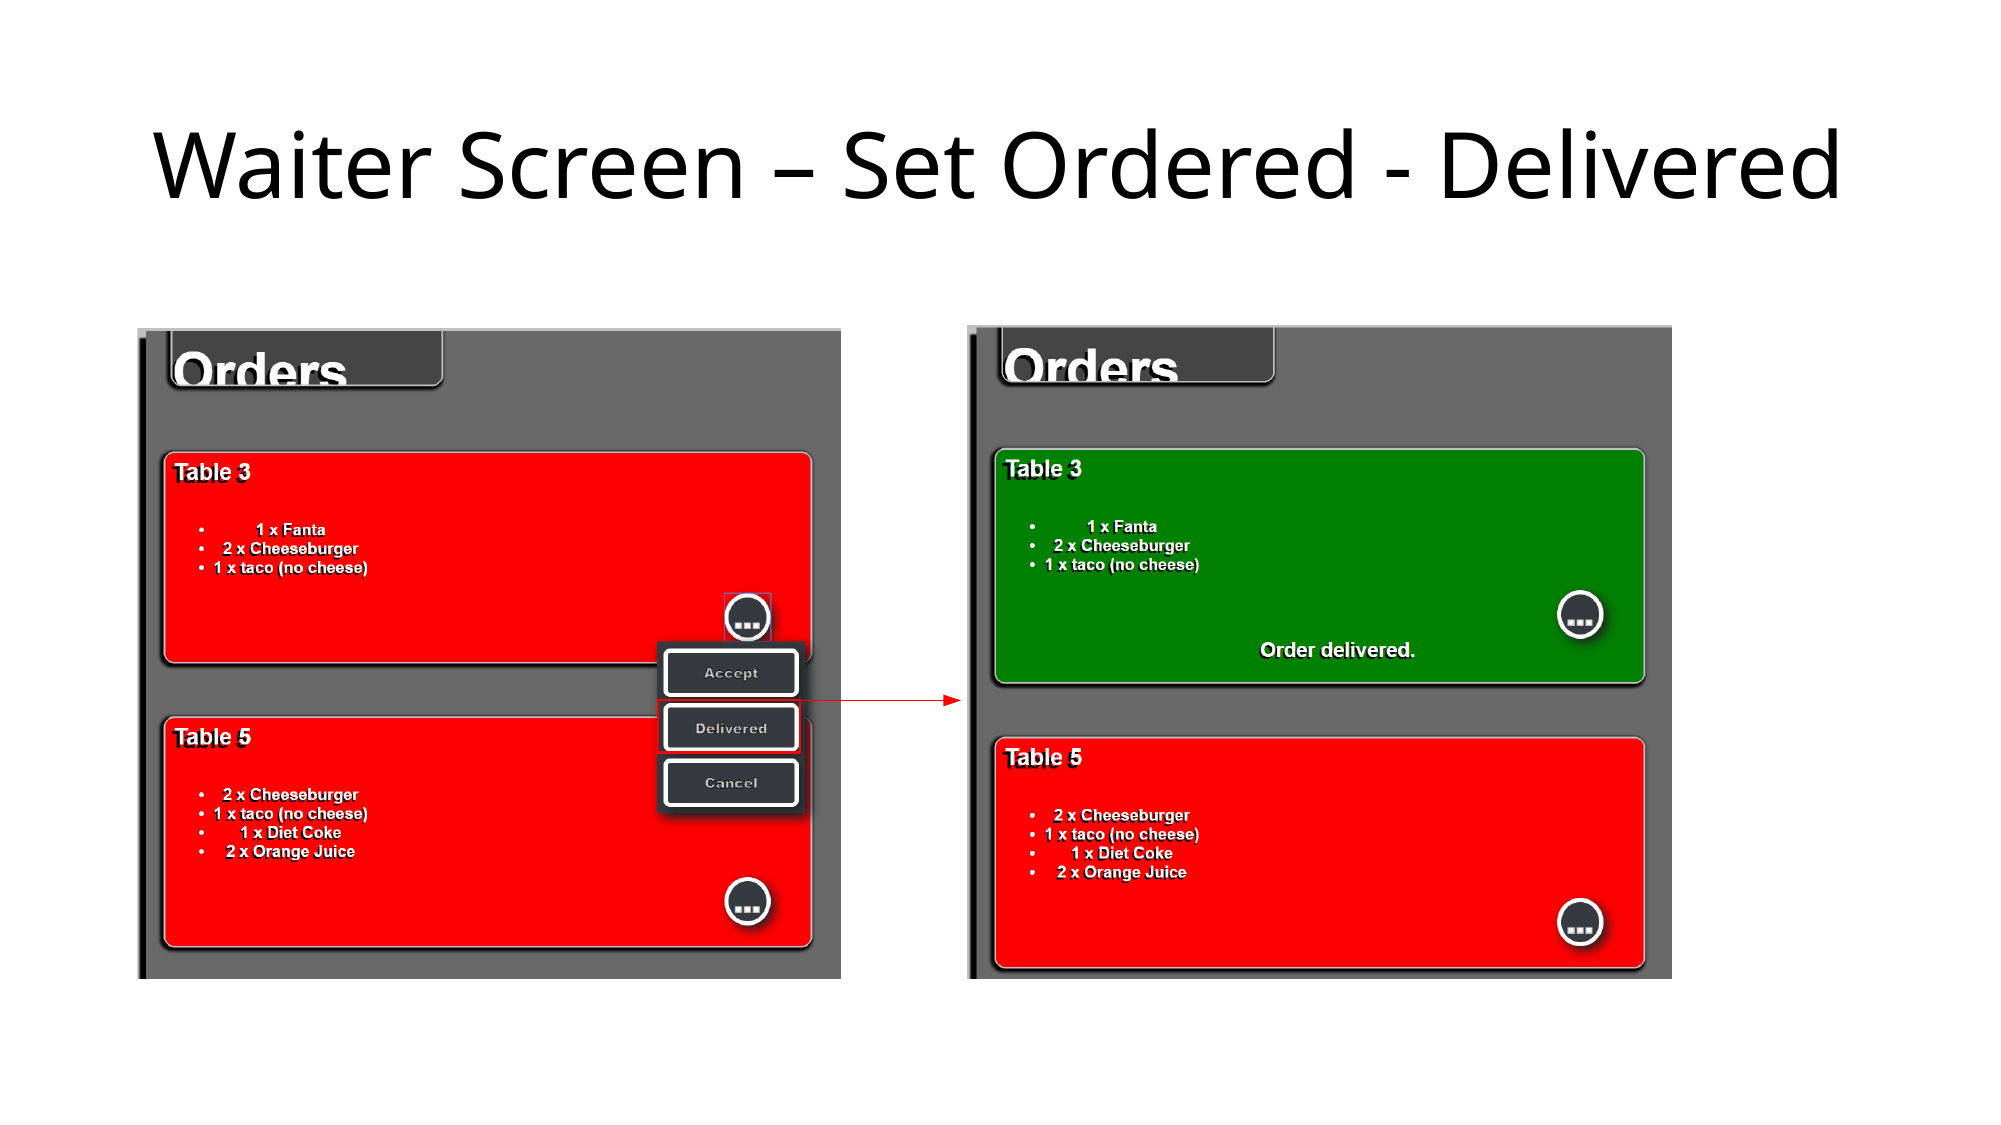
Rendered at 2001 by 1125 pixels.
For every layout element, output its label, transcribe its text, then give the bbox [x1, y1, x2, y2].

title Waiter Screen – Set Ordered - Delivered [137, 59, 1863, 278]
picture [137, 328, 841, 979]
picture [659, 701, 799, 751]
picture [967, 325, 1672, 979]
